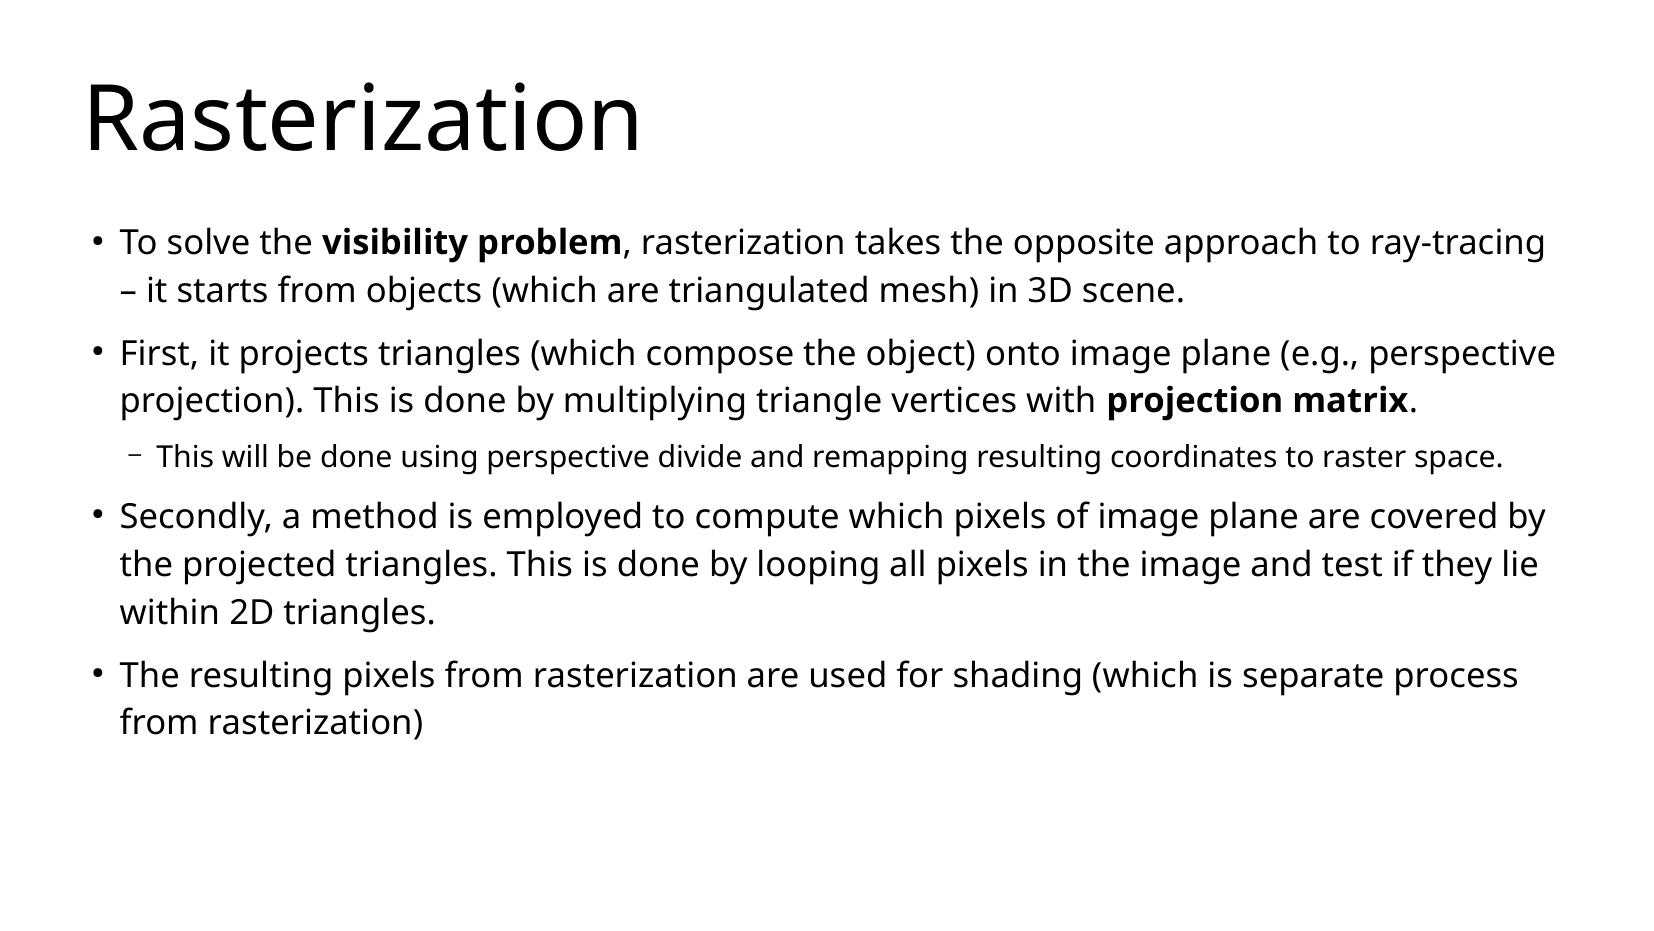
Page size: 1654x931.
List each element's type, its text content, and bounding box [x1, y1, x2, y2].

list To solve the visibility problem, rasterization takes the opposite approach to ray-tracing – it starts from objects (which are triangulated mesh) in 3D scene. First, it projects triangles (which compose the object) onto image plane (e.g., perspective projection). This is done by multiplying triangle vertices with projection matrix. This will be done using perspective divide and remapping resulting coordinates to raster space. Secondly, a method is employed to compute which pixels of image plane are covered by the projected triangles. This is done by looping all pixels in the image and test if they lie within 2D triangles. The resulting pixels from rasterization are used for shading (which is separate process from rasterization) [82, 217, 1571, 758]
title Rasterization [82, 37, 1571, 193]
